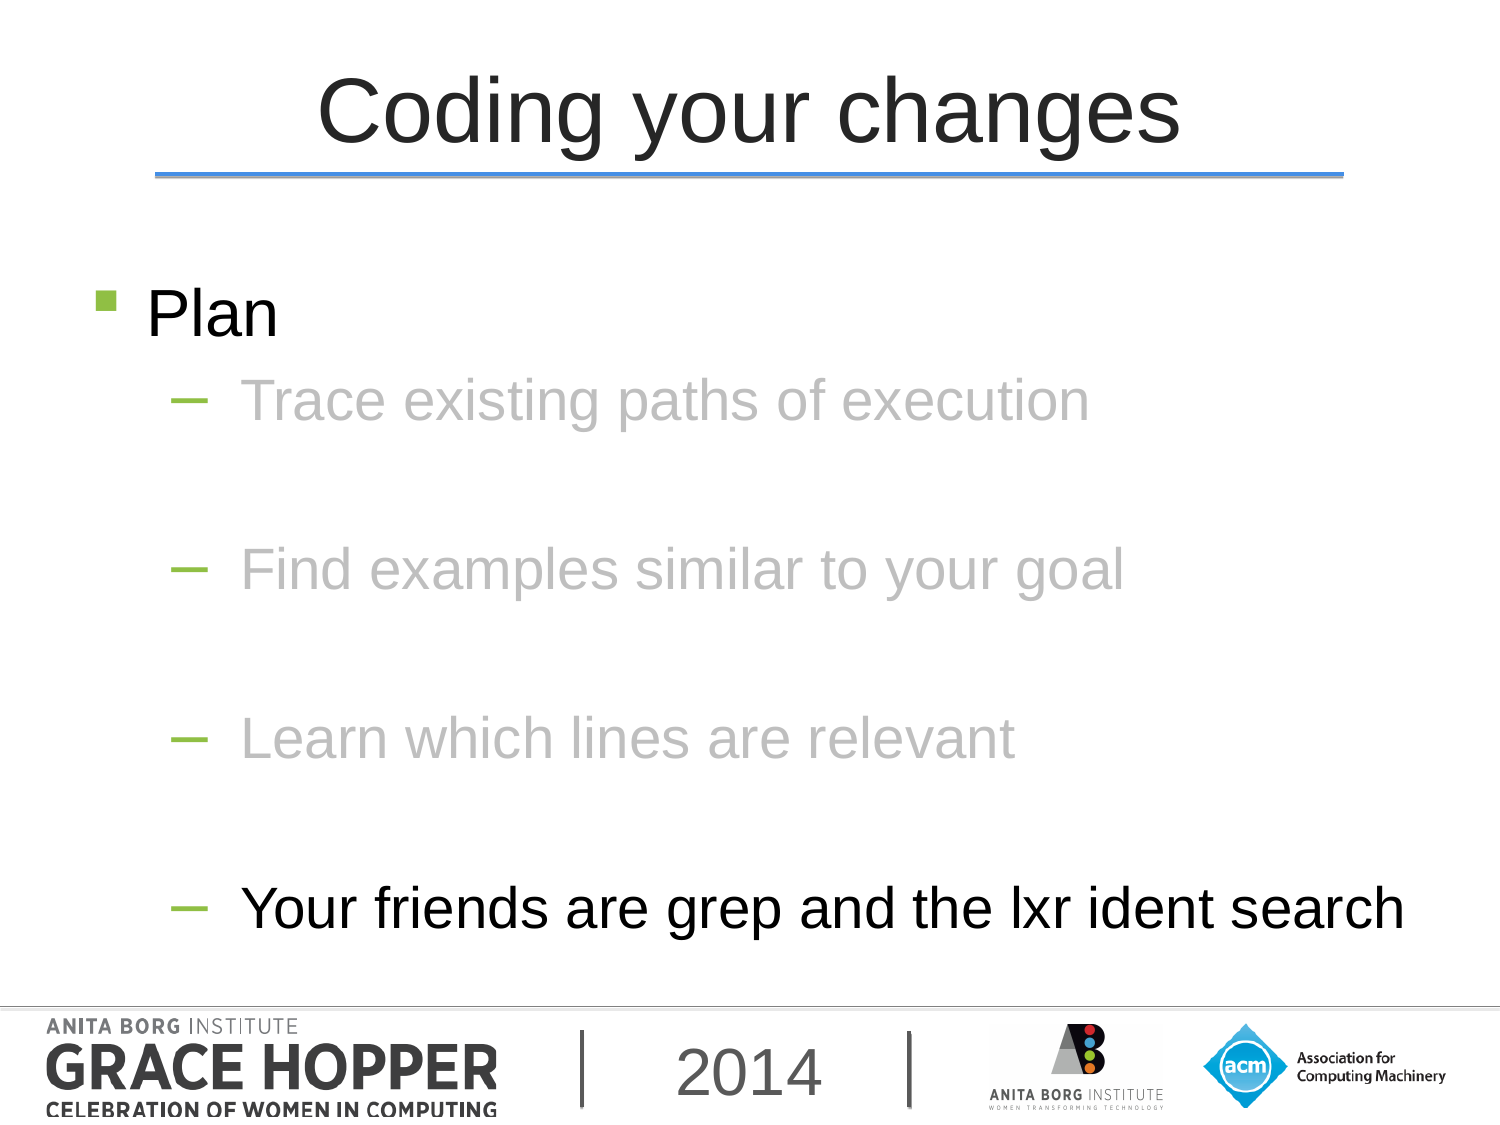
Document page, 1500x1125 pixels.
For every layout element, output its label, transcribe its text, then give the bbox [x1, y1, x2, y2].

title Coding your changes [75, 19, 1425, 191]
picture [989, 1024, 1163, 1110]
list Plan Trace existing paths of execution Find examples similar to your goal Learn which lines are relevant Your friends are grep and the lxr ident search [75, 262, 1425, 1005]
